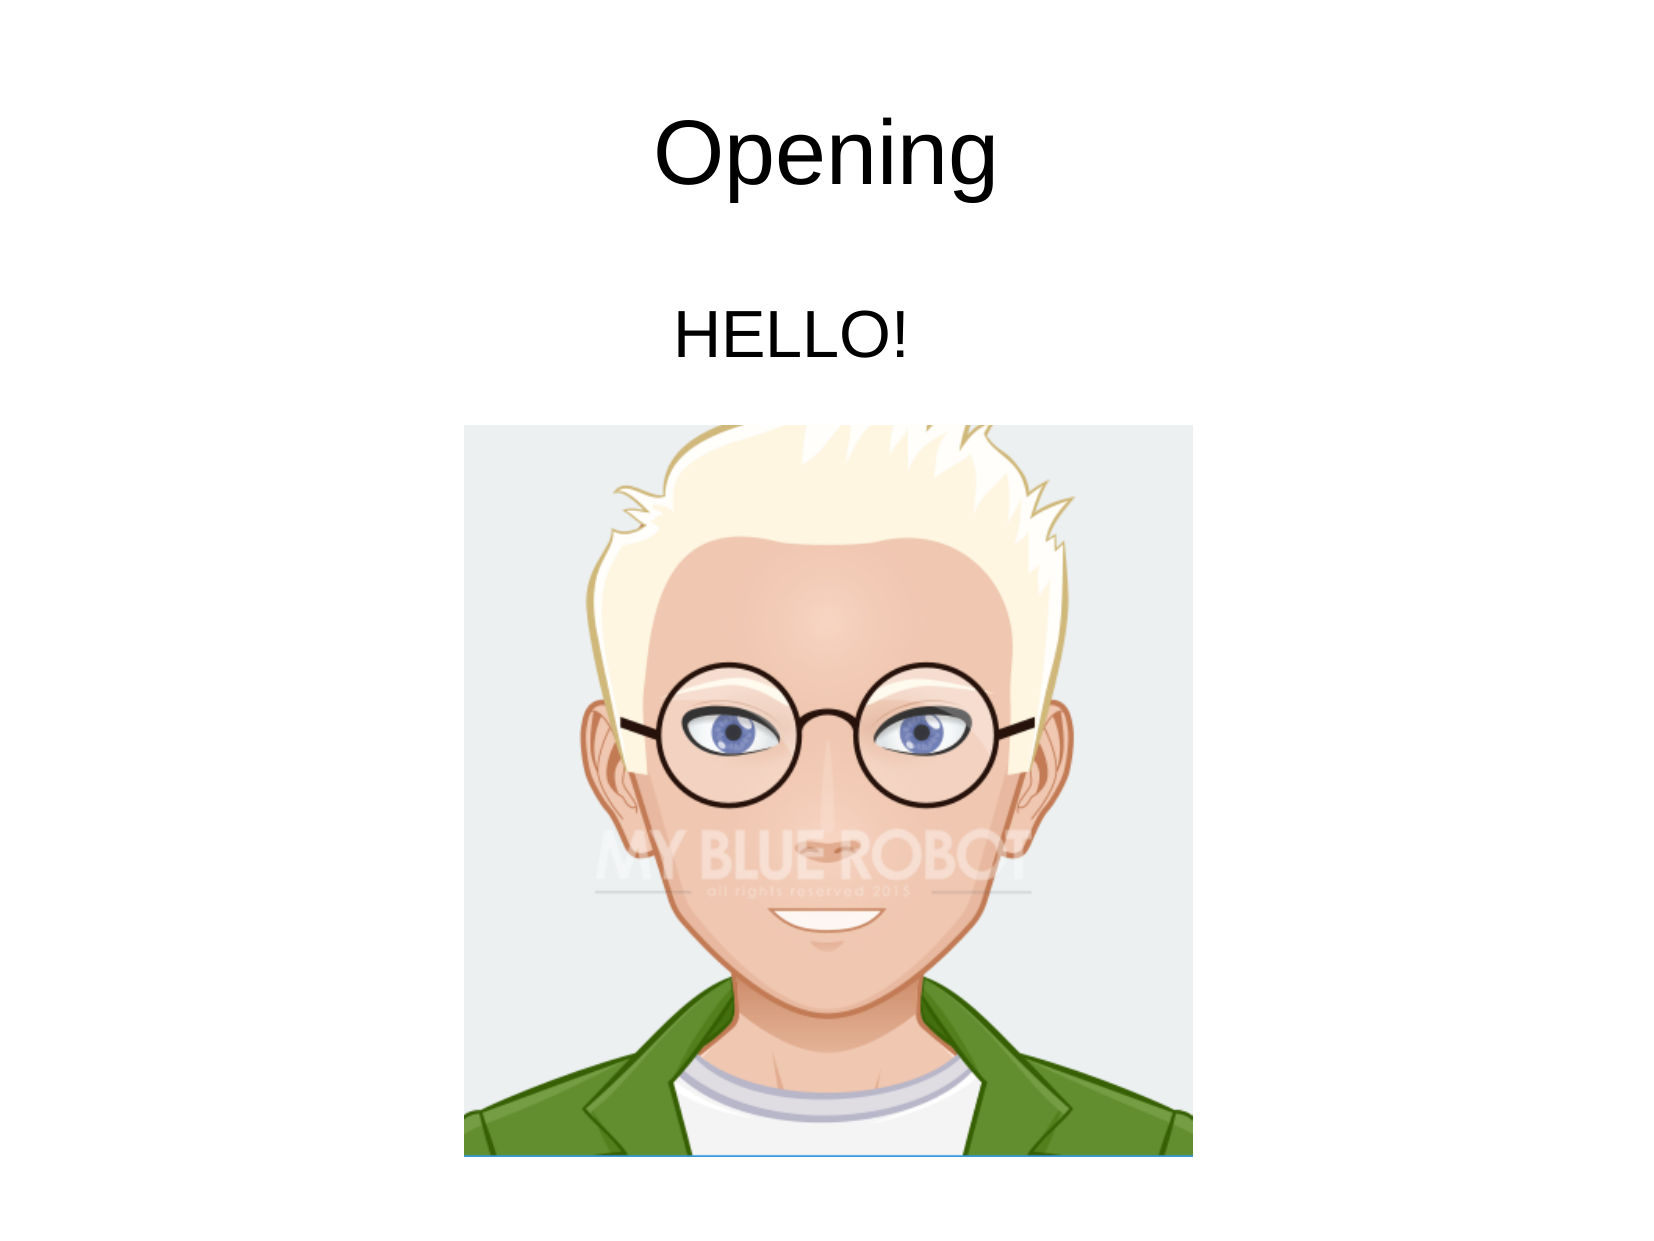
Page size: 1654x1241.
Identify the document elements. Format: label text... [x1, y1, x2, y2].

title Opening [82, 49, 1571, 257]
picture [464, 425, 1193, 1157]
subtitle HELLO! [673, 296, 1619, 686]
